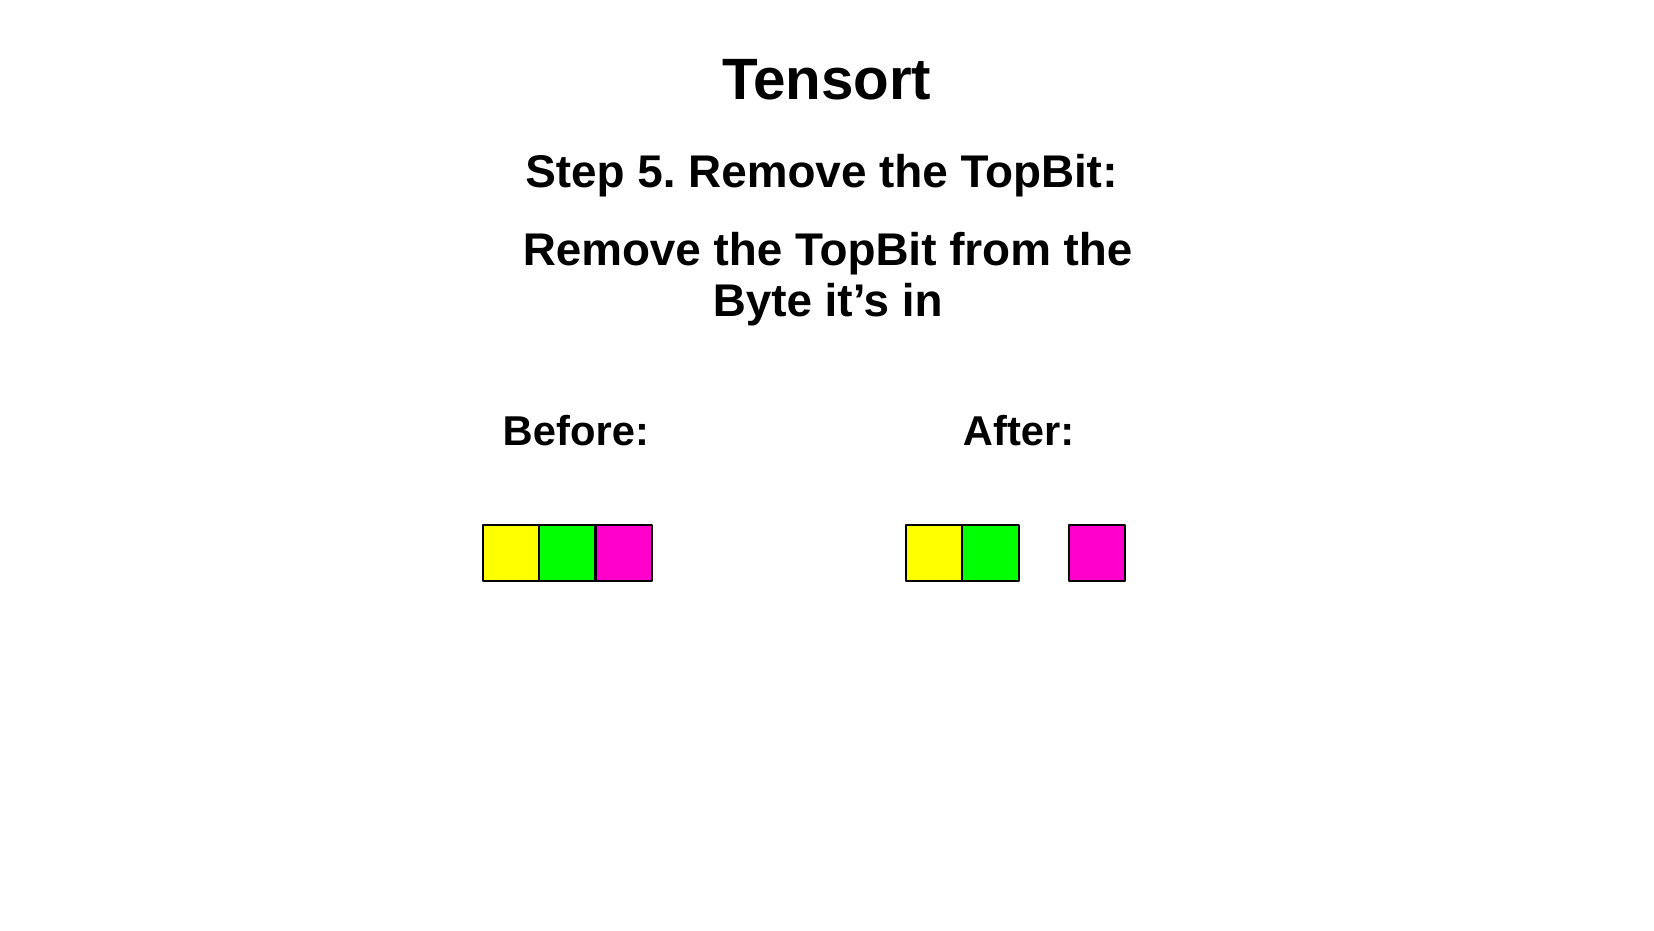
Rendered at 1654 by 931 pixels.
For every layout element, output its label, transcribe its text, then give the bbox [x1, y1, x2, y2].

text_box Remove the TopBit from the Byte it’s in [305, 216, 1351, 338]
text_box [1069, 525, 1126, 582]
subtitle Before: [431, 375, 721, 488]
text_box [483, 525, 652, 582]
text_box Step 5. Remove the TopBit: [510, 138, 1406, 257]
text_box [906, 525, 1019, 582]
title Tensort [82, 2, 1571, 158]
text_box After: [874, 375, 1163, 488]
